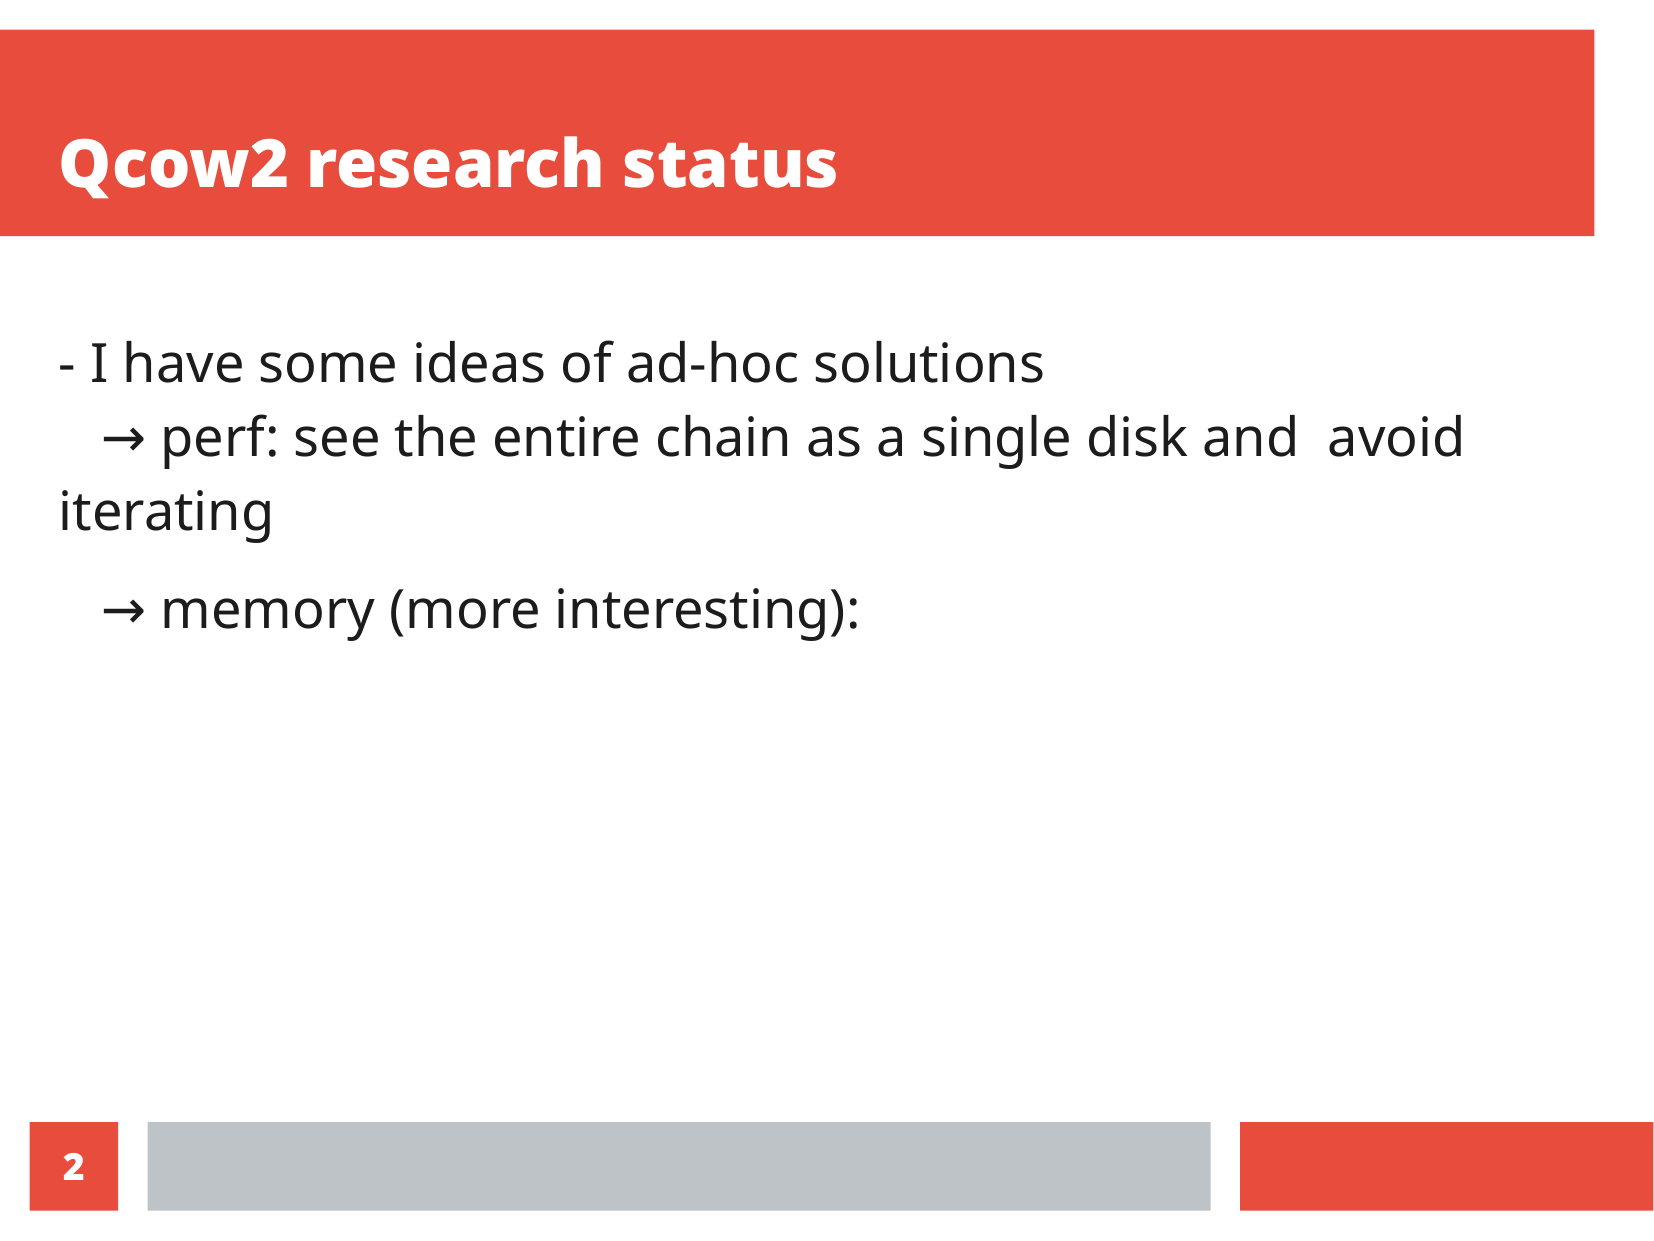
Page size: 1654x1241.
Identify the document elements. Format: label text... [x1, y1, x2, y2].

title Qcow2 research status [59, 59, 1595, 207]
list - I have some ideas of ad-hoc solutions → perf: see the entire chain as a single disk and avoid iterating → memory (more interesting): [59, 324, 1565, 1093]
